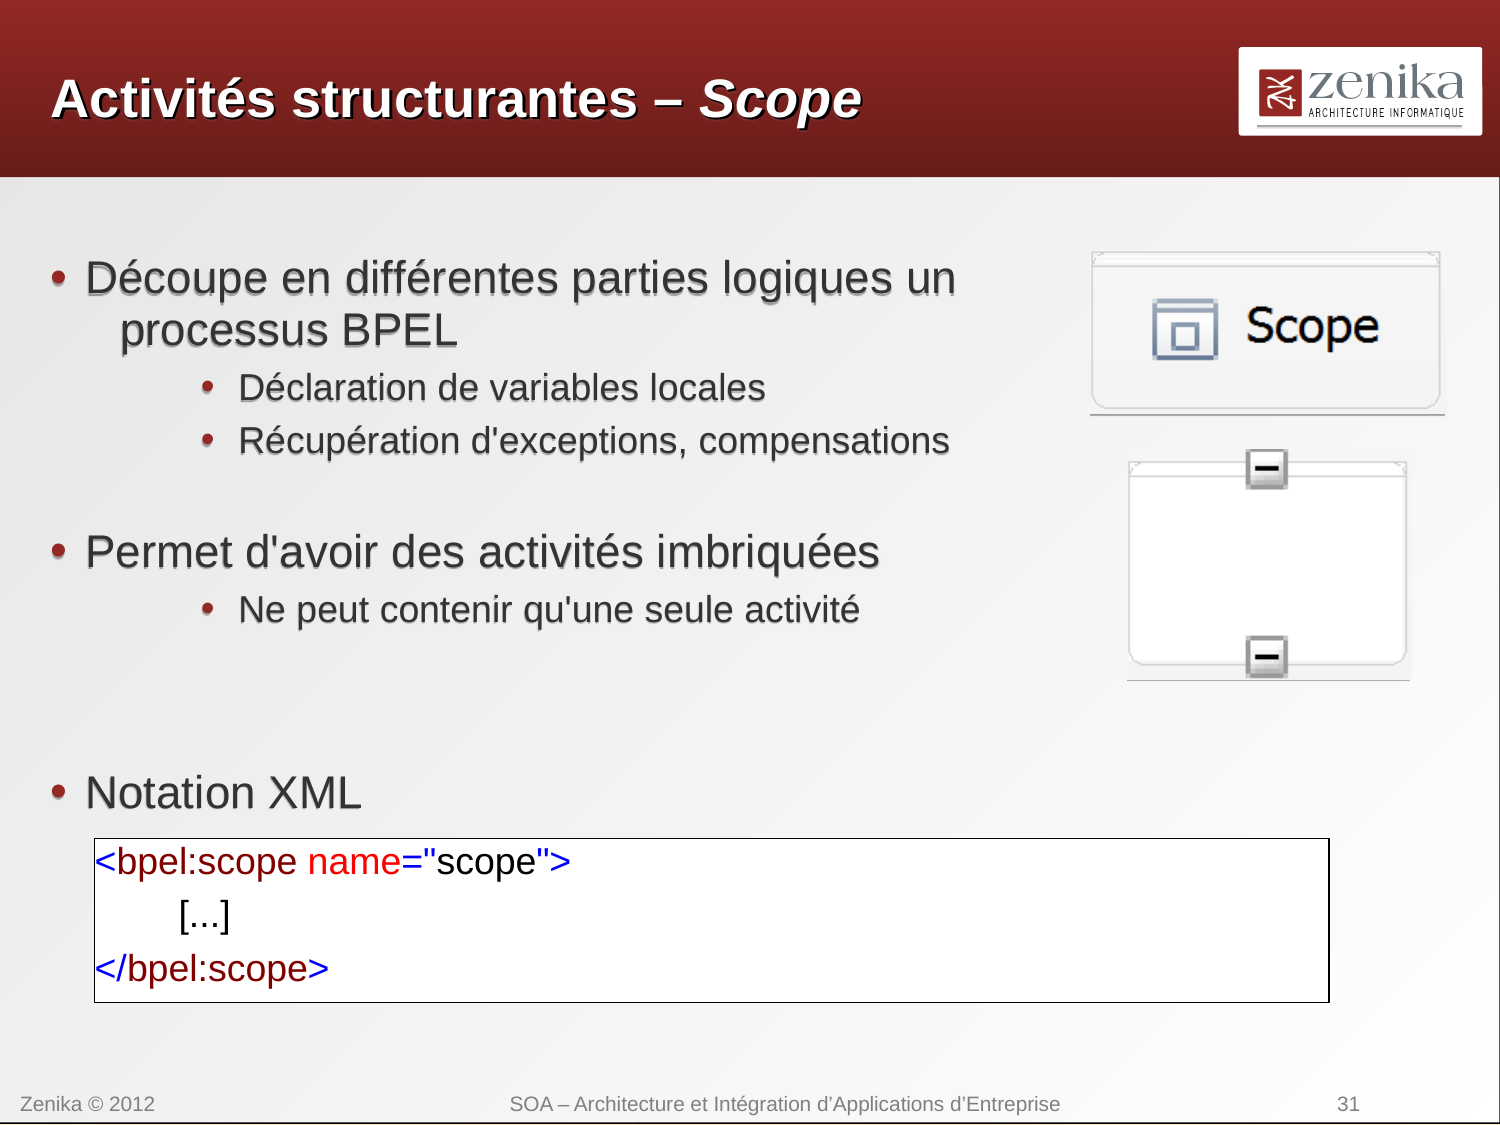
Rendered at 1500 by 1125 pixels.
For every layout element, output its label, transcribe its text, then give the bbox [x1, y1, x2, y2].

picture [1090, 250, 1447, 414]
text_box <bpel:scope name="scope"> [...] </bpel:scope> [94, 838, 1329, 1003]
subtitle Découpe en différentes parties logiques un processus BPEL Déclaration de variables locales Récupération d'exceptions, compensations Permet d'avoir des activités imbriquées Ne peut contenir qu'une seule activité Notation XML [50, 249, 1034, 1125]
picture [1127, 449, 1412, 680]
title Activités structurantes – Scope [50, 22, 1206, 172]
